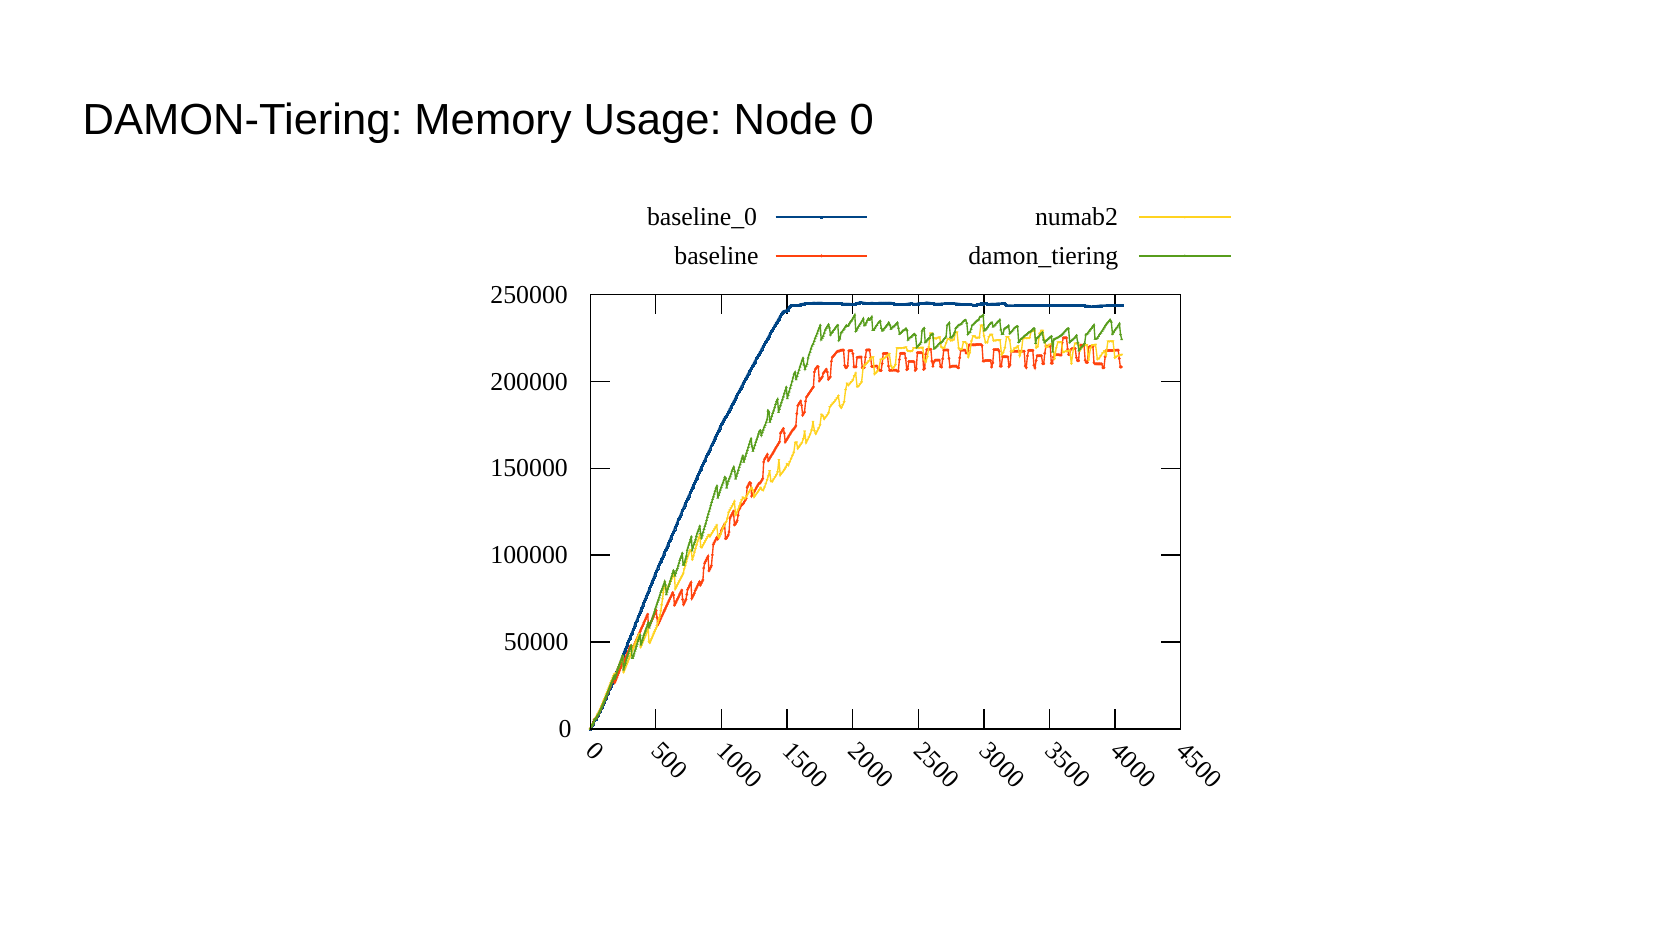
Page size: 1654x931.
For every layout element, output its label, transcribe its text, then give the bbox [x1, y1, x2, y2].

title DAMON-Tiering: Memory Usage: Node 0 [82, 81, 1571, 157]
picture [417, 177, 1236, 833]
